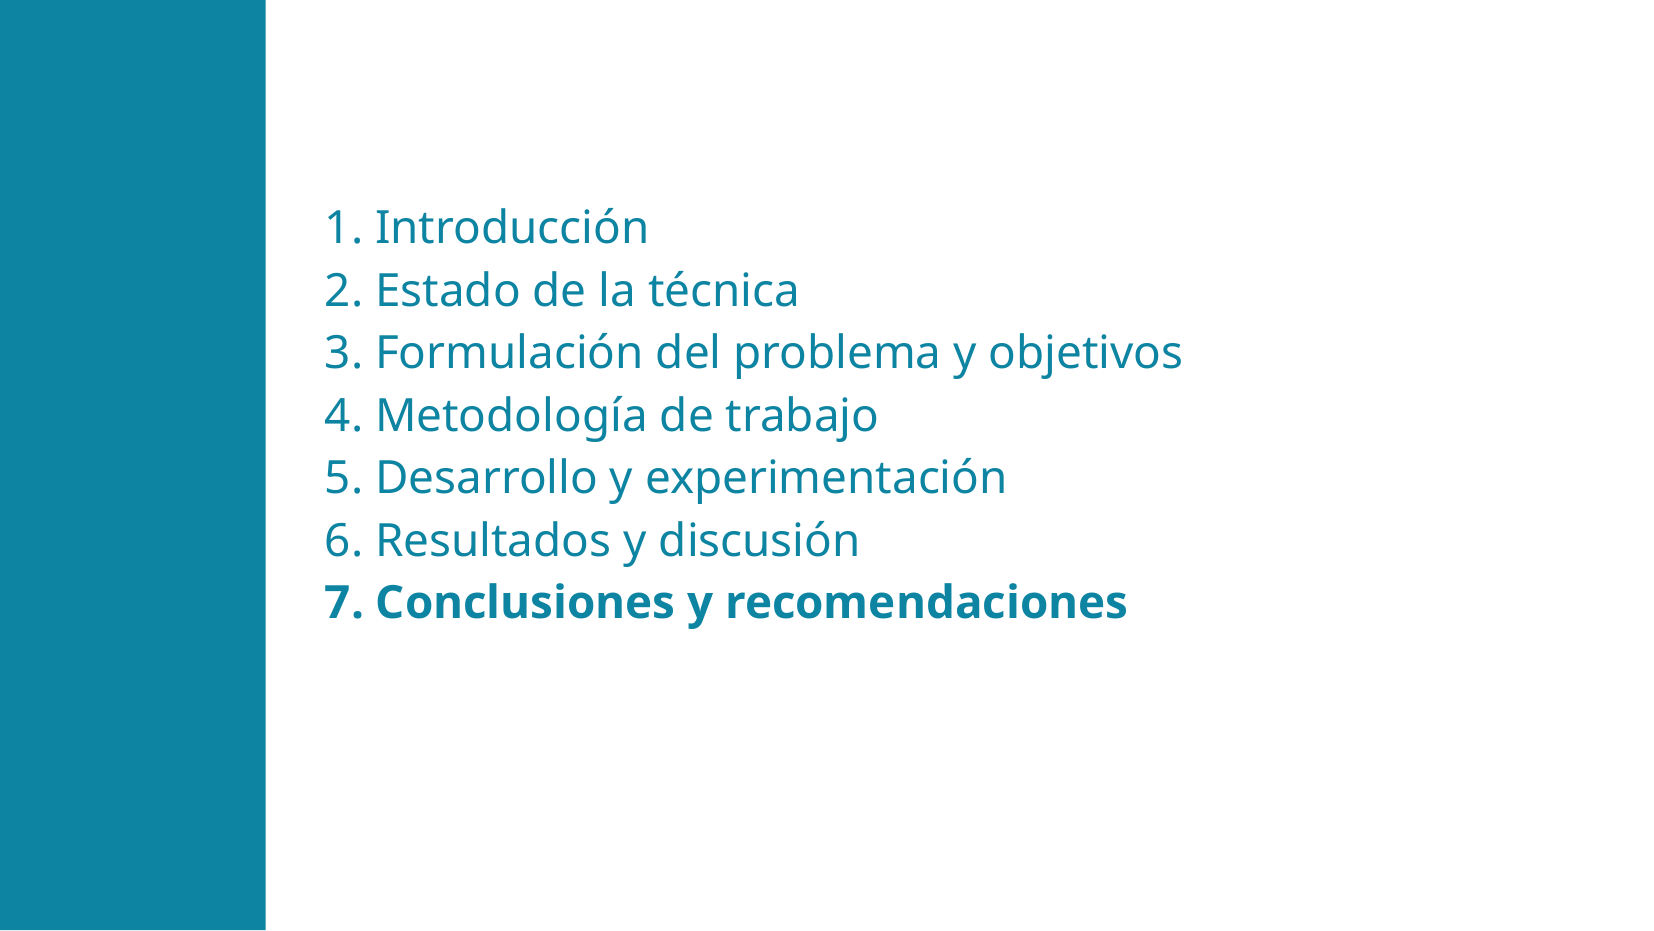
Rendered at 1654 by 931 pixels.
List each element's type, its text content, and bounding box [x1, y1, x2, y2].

subtitle 1. Introducción 2. Estado de la técnica 3. Formulación del problema y objetivos 4. Metodología de trabajo 5. Desarrollo y experimentación 6. Resultados y discusión 7. Conclusiones y recomendaciones [324, 29, 1565, 798]
